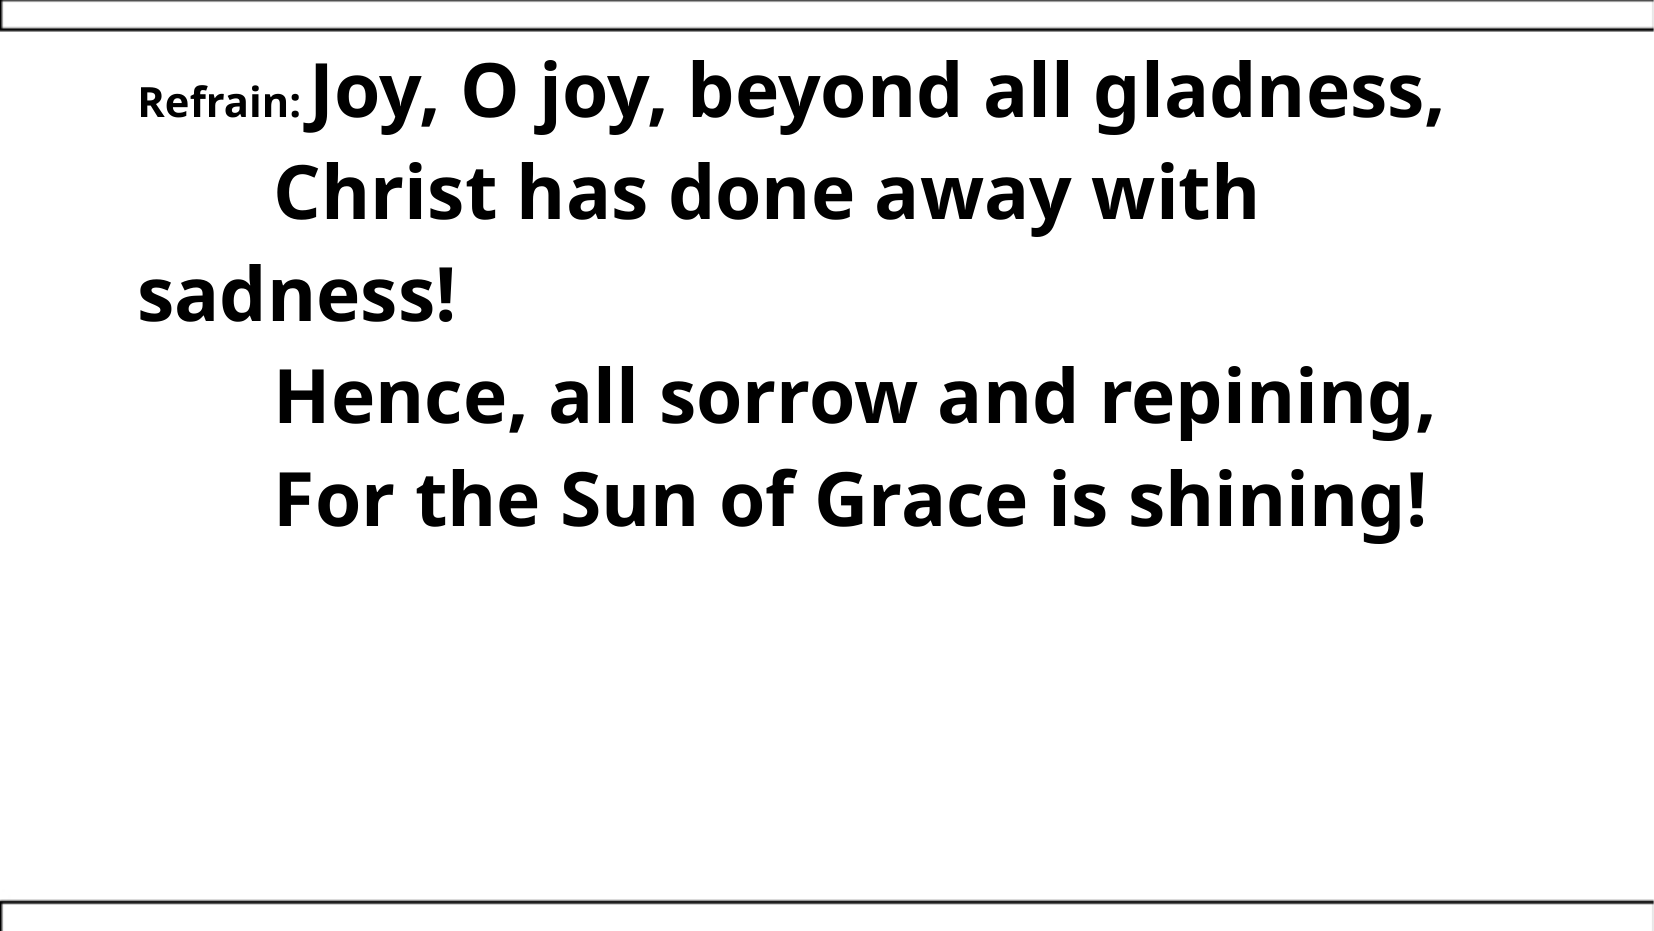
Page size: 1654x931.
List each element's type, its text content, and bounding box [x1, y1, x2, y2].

text_box Refrain: Joy, O joy, beyond all gladness, Christ has done away with sadness! Hence, all sorrow and repining, For the Sun of Grace is shining! [122, 29, 1548, 460]
picture [0, 0, 1654, 931]
